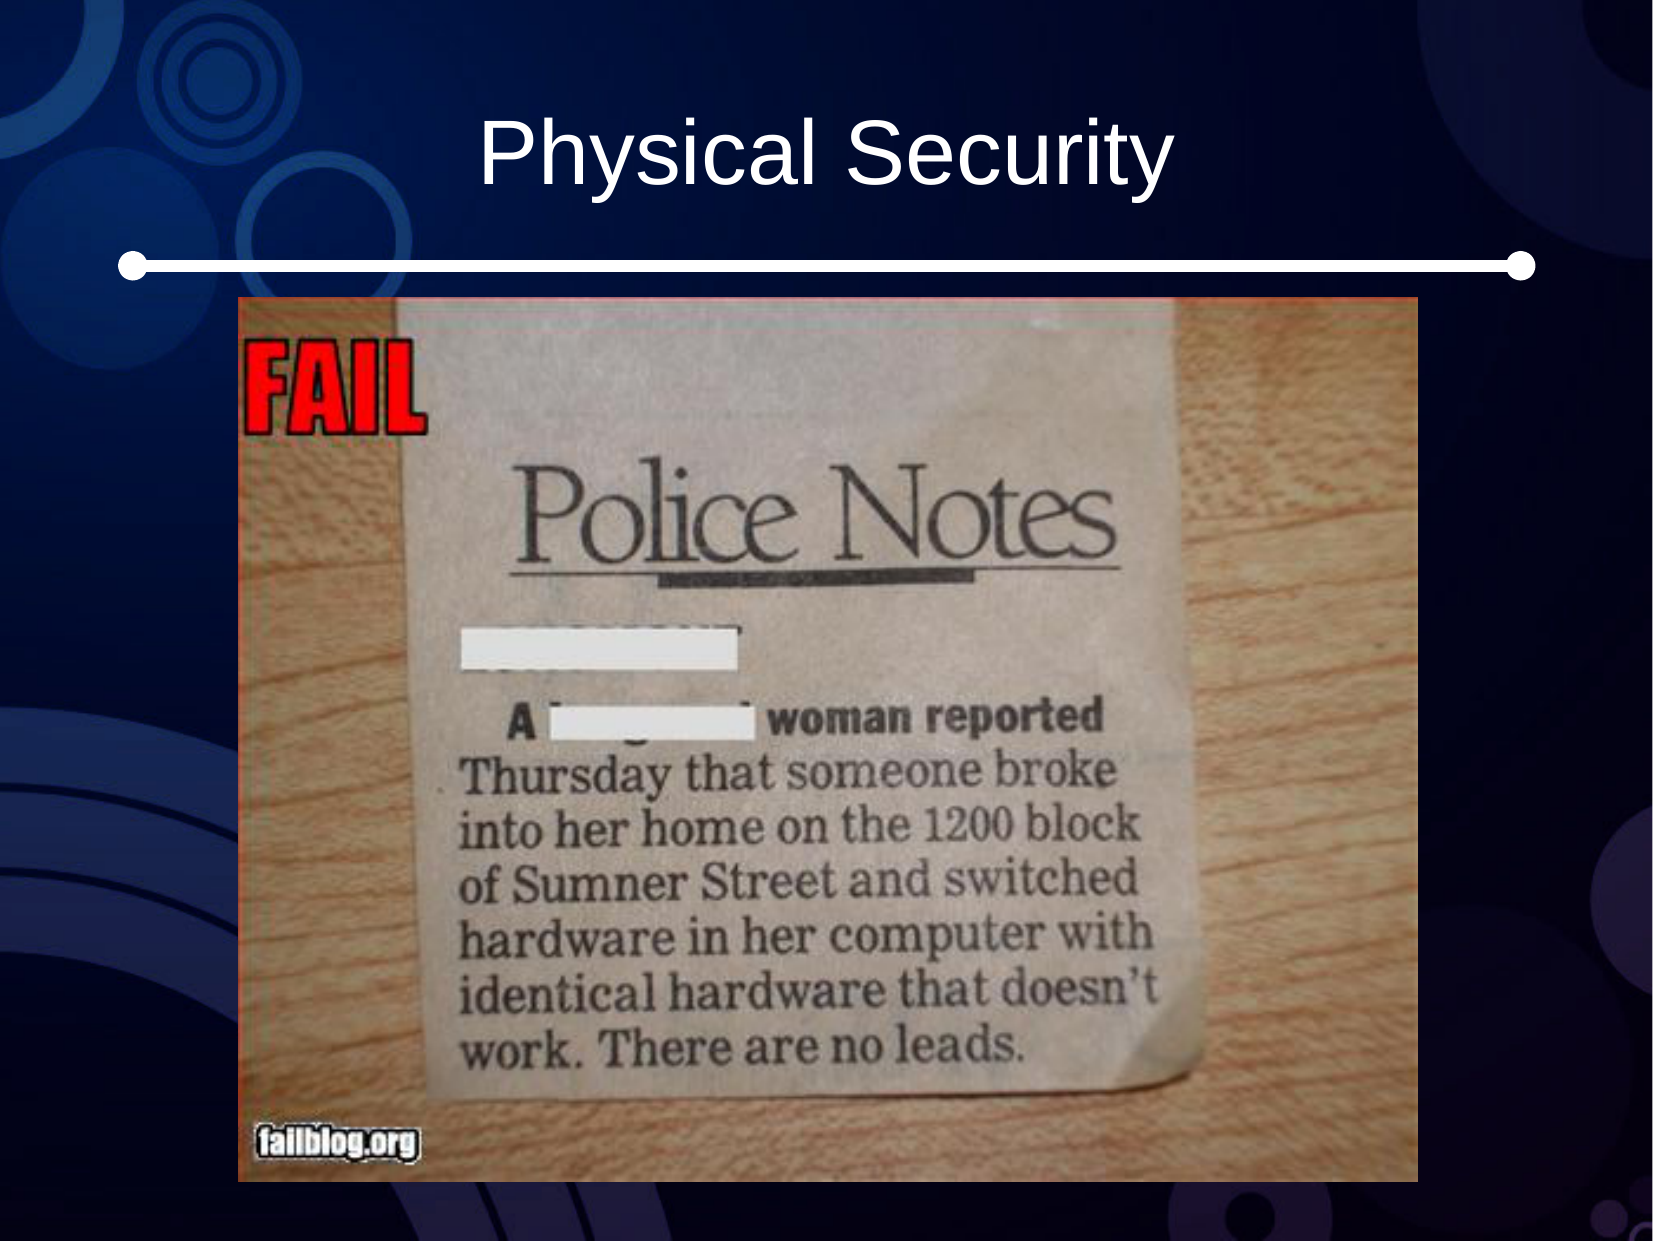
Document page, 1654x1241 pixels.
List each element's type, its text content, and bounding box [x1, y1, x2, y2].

title Physical Security [82, 49, 1571, 257]
picture [0, 0, 1653, 1241]
